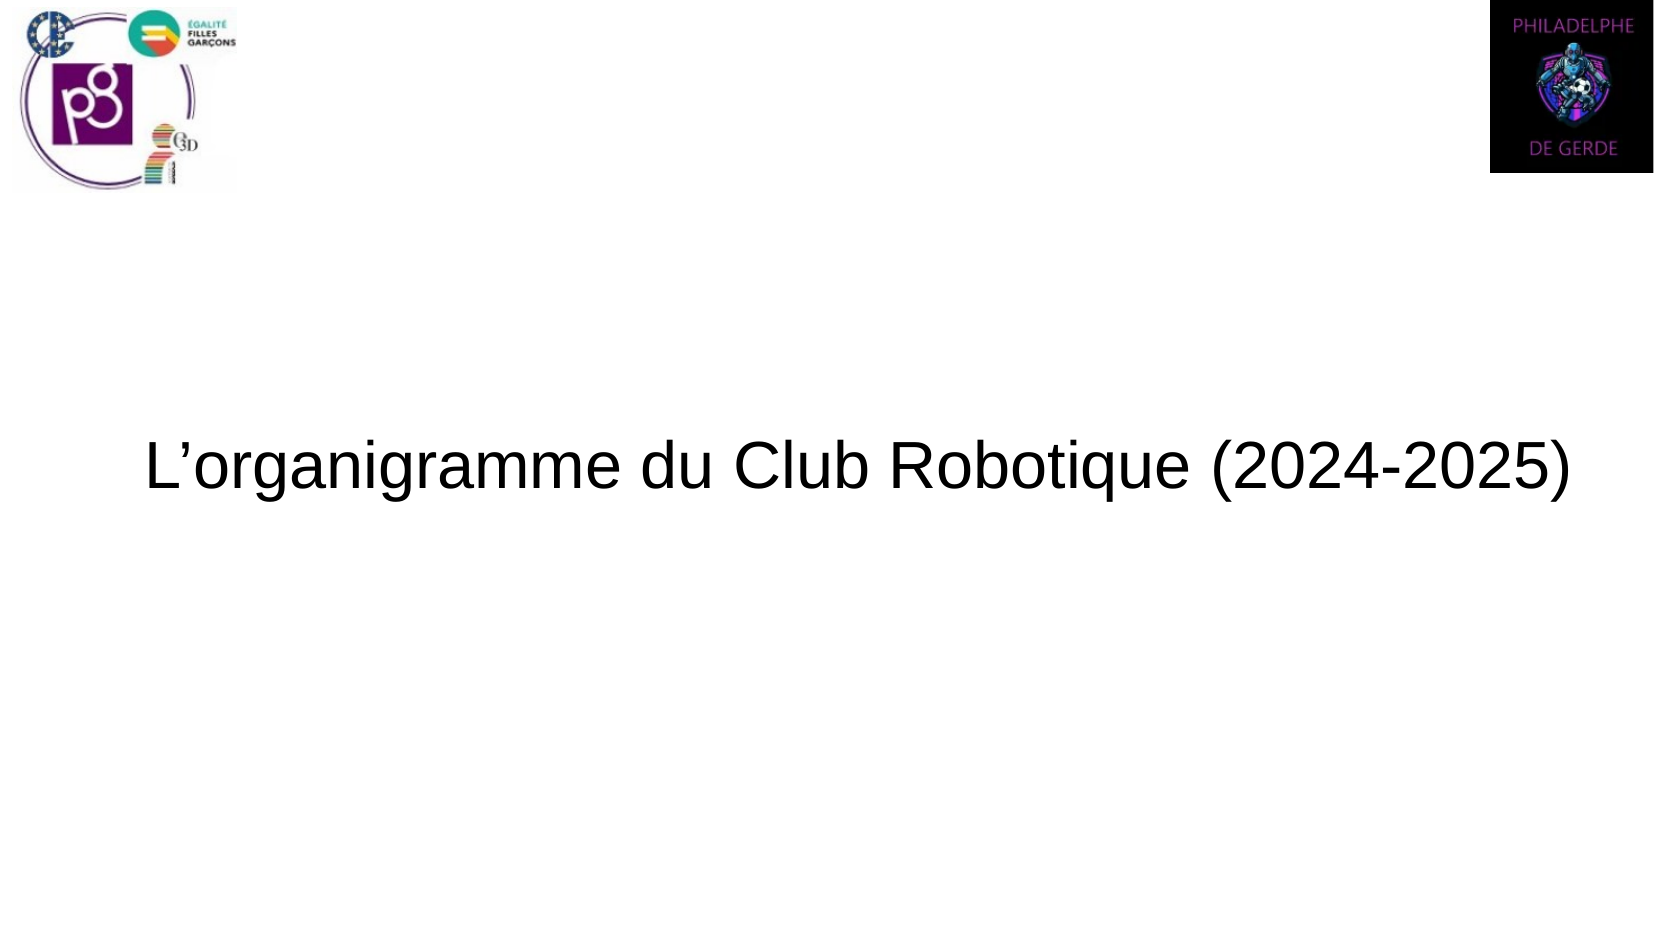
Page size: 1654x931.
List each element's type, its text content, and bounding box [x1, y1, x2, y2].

picture [12, 7, 237, 193]
picture [1490, 0, 1654, 173]
title L’organigramme du Club Robotique (2024-2025) [0, 369, 1654, 562]
